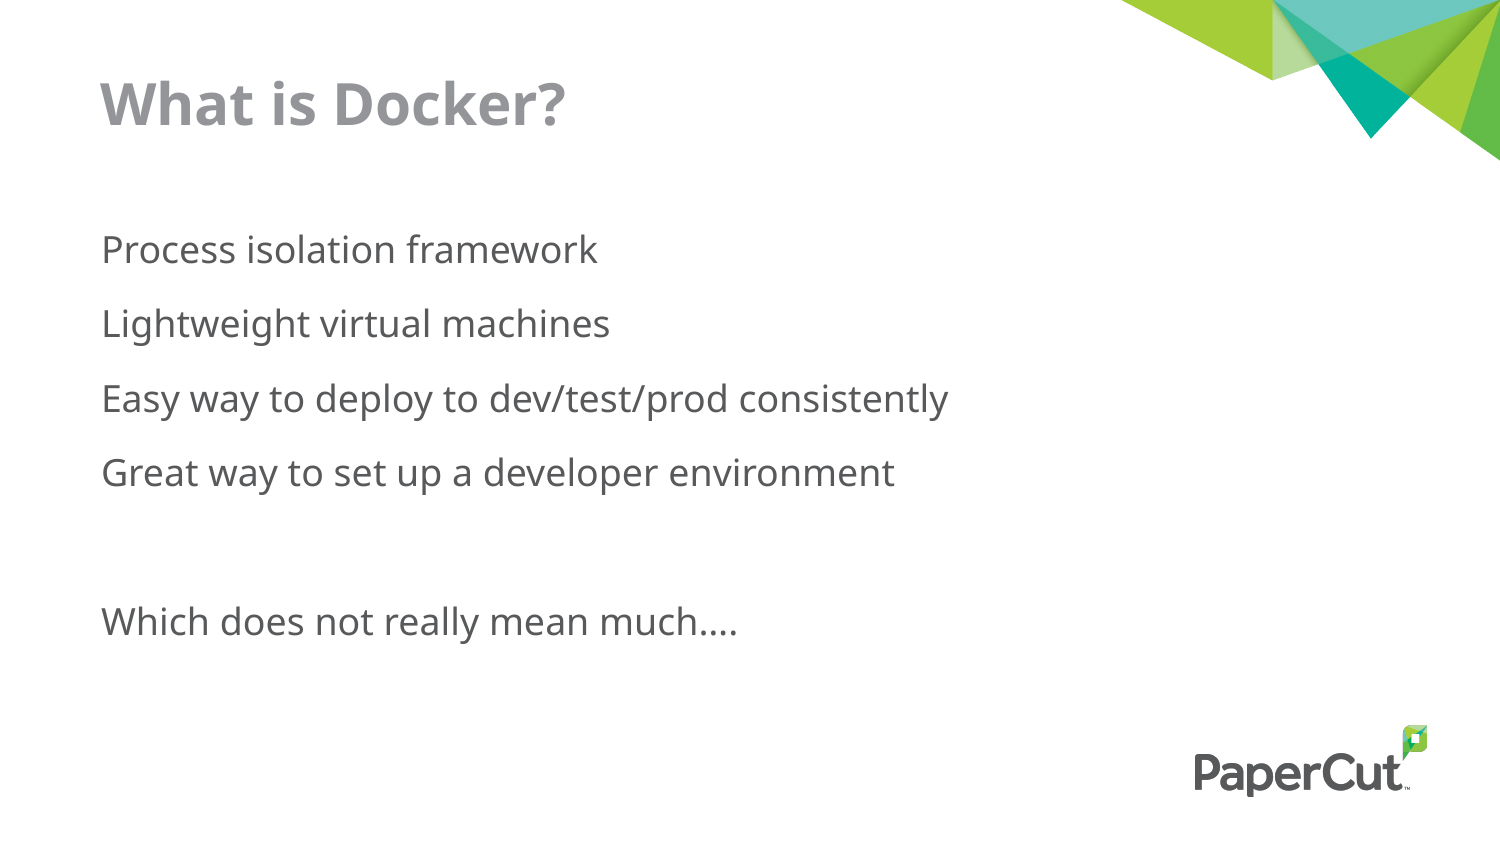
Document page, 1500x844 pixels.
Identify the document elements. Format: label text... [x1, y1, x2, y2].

title What is Docker? [100, 67, 1214, 196]
picture [1119, 0, 1500, 162]
list Process isolation framework Lightweight virtual machines Easy way to deploy to dev/test/prod consistently Great way to set up a developer environment Which does not really mean much…. [100, 221, 1094, 706]
picture [1195, 725, 1427, 797]
